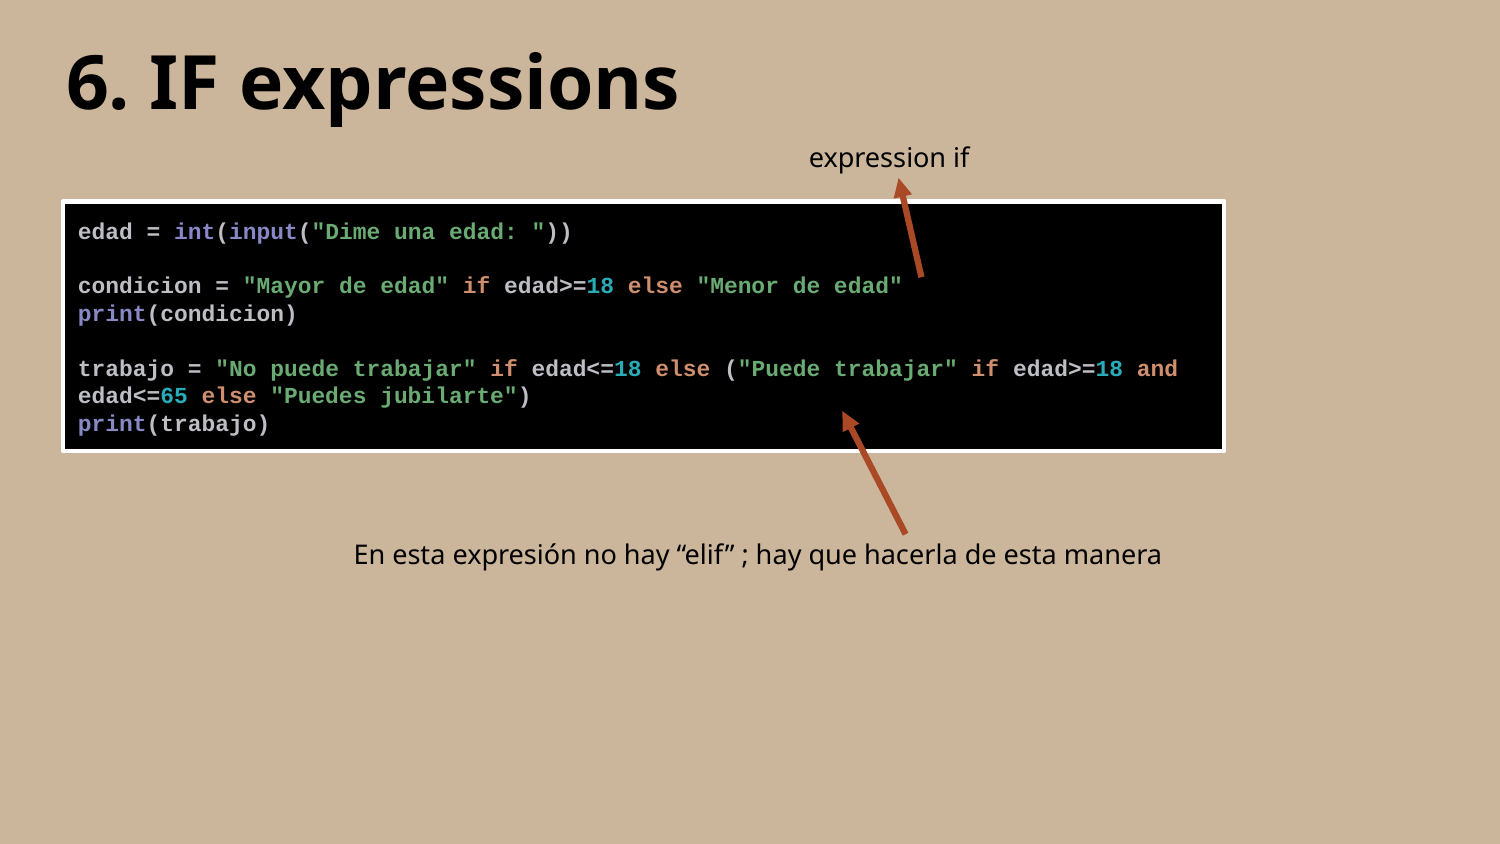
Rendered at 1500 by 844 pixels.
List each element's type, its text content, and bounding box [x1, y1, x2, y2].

text_box En esta expresión no hay “elif” ; hay que hacerla de esta manera [283, 522, 1233, 605]
text_box expression if [786, 125, 993, 208]
text_box edad = int(input("Dime una edad: ")) condicion = "Mayor de edad" if edad>=18 else "Menor de edad" print(condicion) trabajo = "No puede trabajar" if edad<=18 else ("Puede trabajar" if edad>=18 and edad<=65 else "Puedes jubilarte") print(trabajo) [62, 201, 1225, 451]
title 6. IF expressions [51, 51, 1449, 140]
